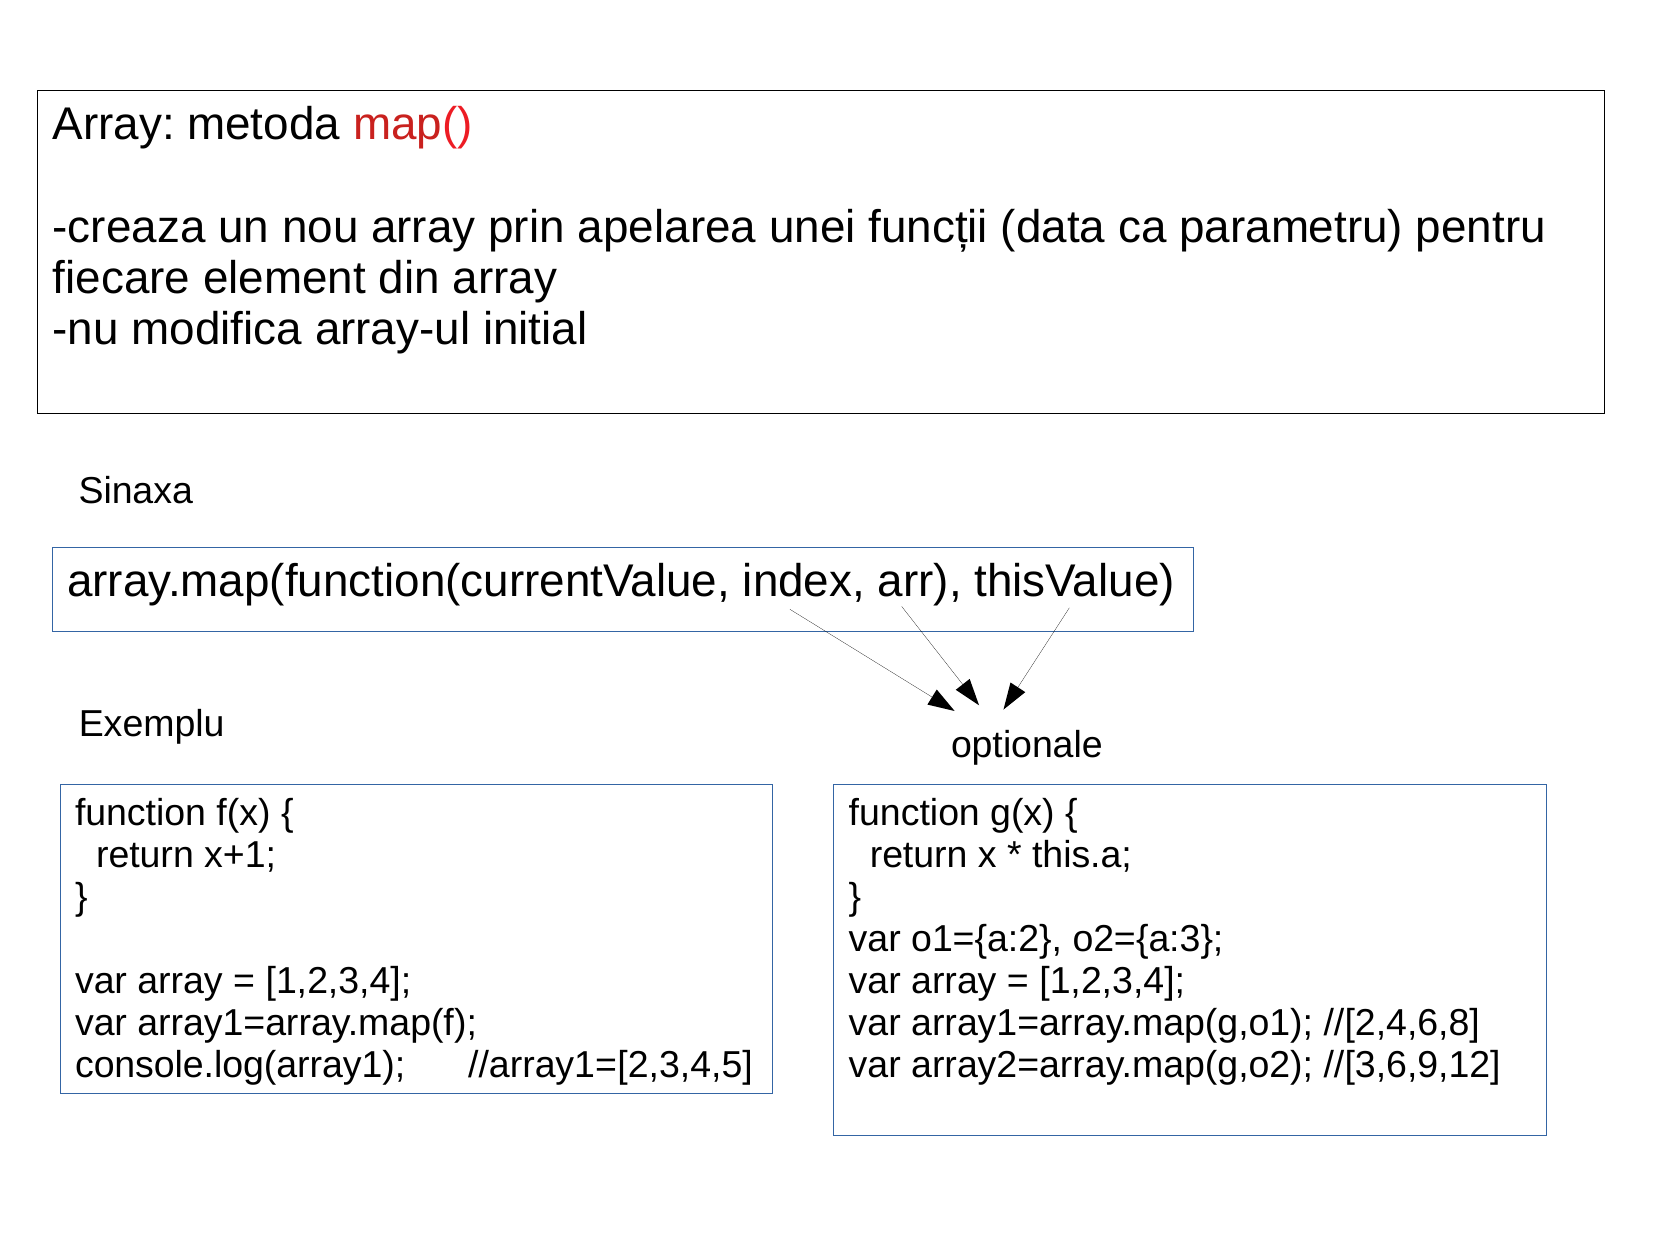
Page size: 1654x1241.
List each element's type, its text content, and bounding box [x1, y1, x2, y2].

text_box Sinaxa [63, 462, 208, 520]
text_box optionale [936, 715, 1118, 773]
text_box array.map(function(currentValue, index, arr), thisValue) [52, 547, 1194, 632]
text_box Exemplu [64, 694, 240, 752]
text_box function g(x) { return x * this.a; } var o1={a:2}, o2={a:3}; var array = [1,2,3,4]; var array1=array.map(g,o1); //[2,4,6,8] var array2=array.map(g,o2); //[3,6,9,12] [833, 784, 1547, 1136]
text_box Array: metoda map() -creaza un nou array prin apelarea unei funcții (data ca parametru) pentru fiecare element din array -nu modifica array-ul initial [37, 90, 1605, 414]
text_box function f(x) { return x+1; } var array = [1,2,3,4]; var array1=array.map(f); console.log(array1); //array1=[2,3,4,5] [60, 784, 773, 1094]
